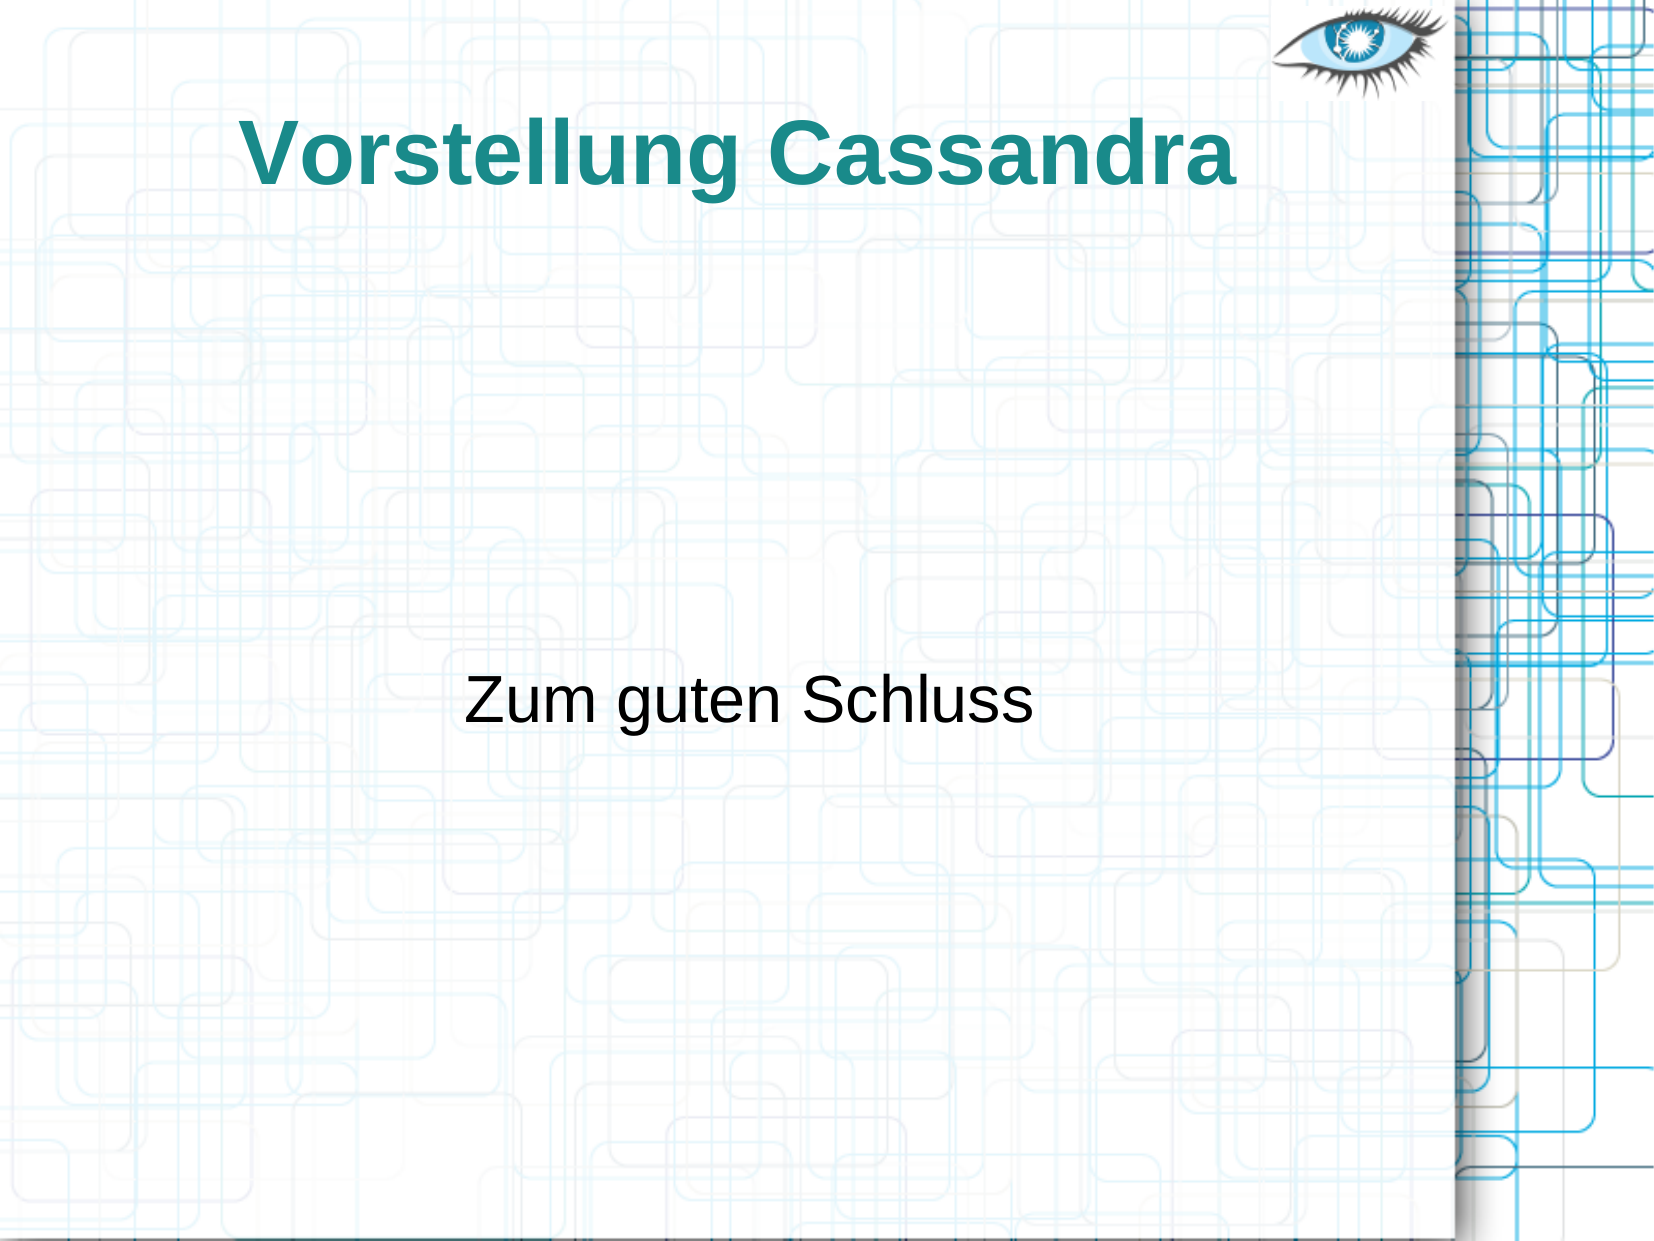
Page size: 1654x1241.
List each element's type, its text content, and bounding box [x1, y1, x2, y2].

title Vorstellung Cassandra [59, 49, 1418, 257]
picture [0, 0, 1654, 1241]
subtitle Zum guten Schluss [82, 290, 1418, 1109]
